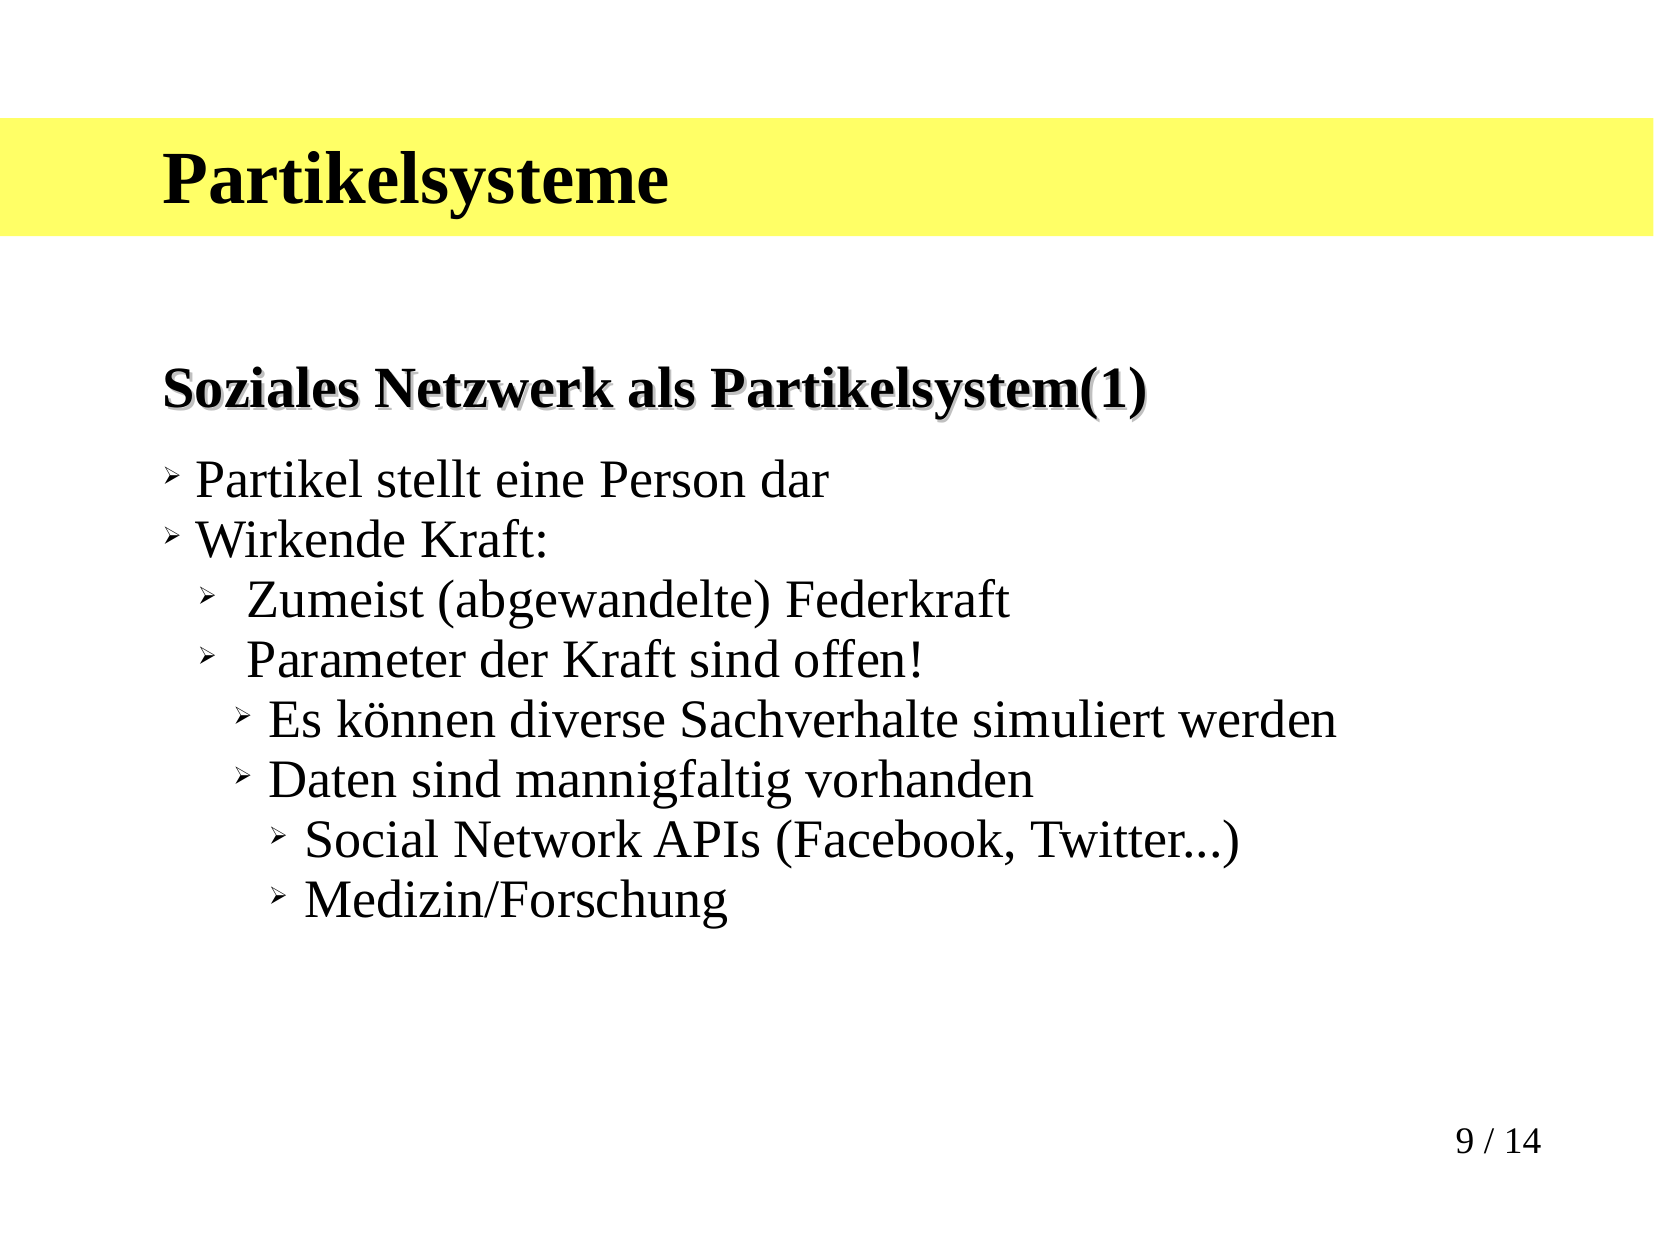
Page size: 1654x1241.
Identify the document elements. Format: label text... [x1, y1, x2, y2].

text_box Partikelsysteme [147, 129, 1087, 228]
text_box Partikel stellt eine Person dar Wirkende Kraft: Zumeist (abgewandelte) Federkraft Parameter der Kraft sind offen! Es können diverse Sachverhalte simuliert werden Daten sind mannigfaltig vorhanden Social Network APIs (Facebook, Twitter...) Medizin/Forschung [147, 441, 1565, 937]
text_box <number> / 14 [1440, 1112, 1589, 1211]
text_box Soziales Netzwerk als Partikelsystem(1) [147, 348, 1595, 428]
text_box [0, 118, 1654, 237]
